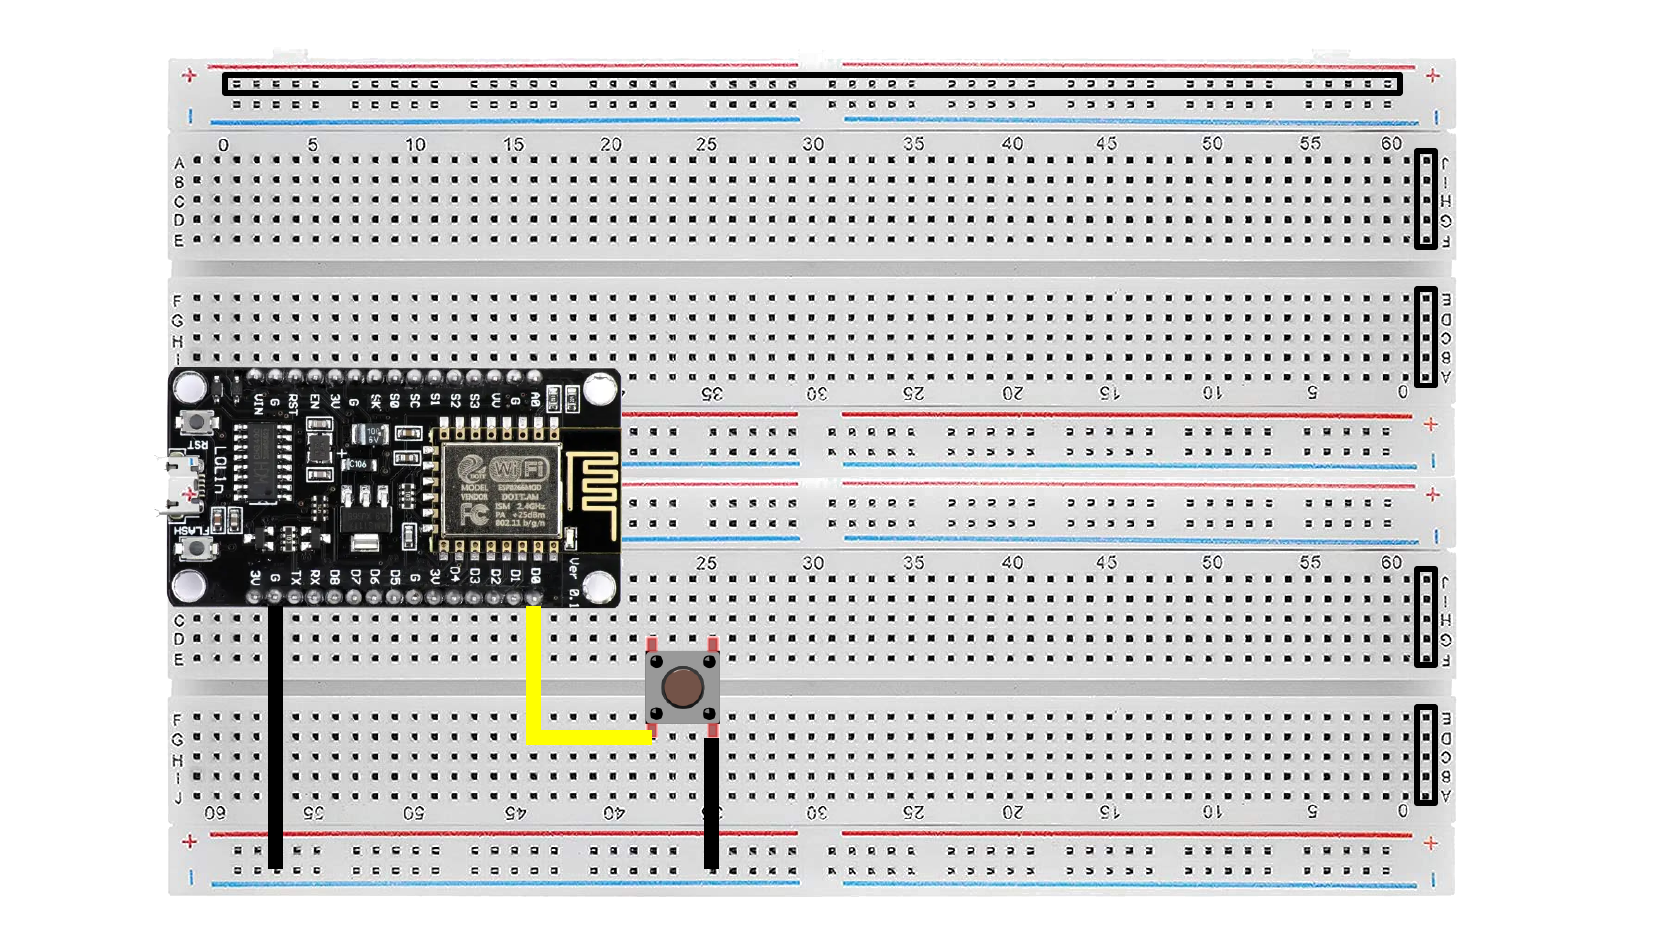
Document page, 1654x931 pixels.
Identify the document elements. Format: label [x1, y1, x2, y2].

picture [108, 0, 1506, 931]
